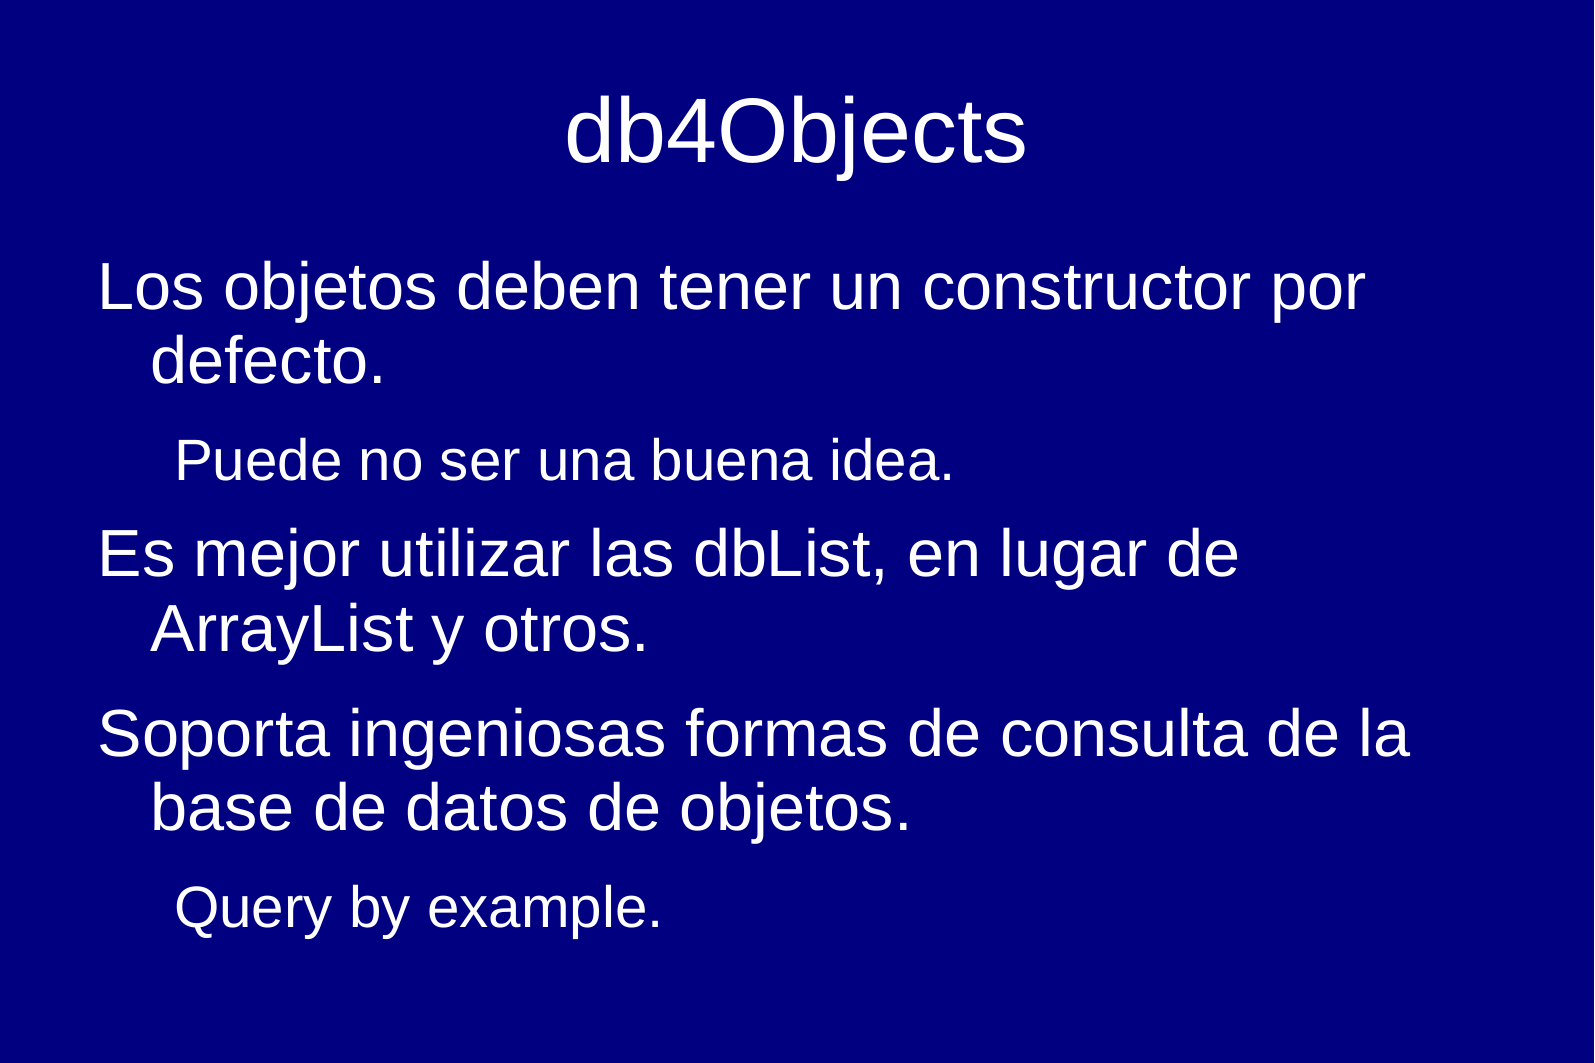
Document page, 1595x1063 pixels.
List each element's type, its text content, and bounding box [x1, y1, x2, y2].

title db4Objects [79, 42, 1515, 220]
list Los objetos deben tener un constructor por defecto. Puede no ser una buena idea. Es mejor utilizar las dbList, en lugar de ArrayList y otros. Soporta ingeniosas formas de consulta de la base de datos de objetos. Query by example. [79, 248, 1515, 951]
